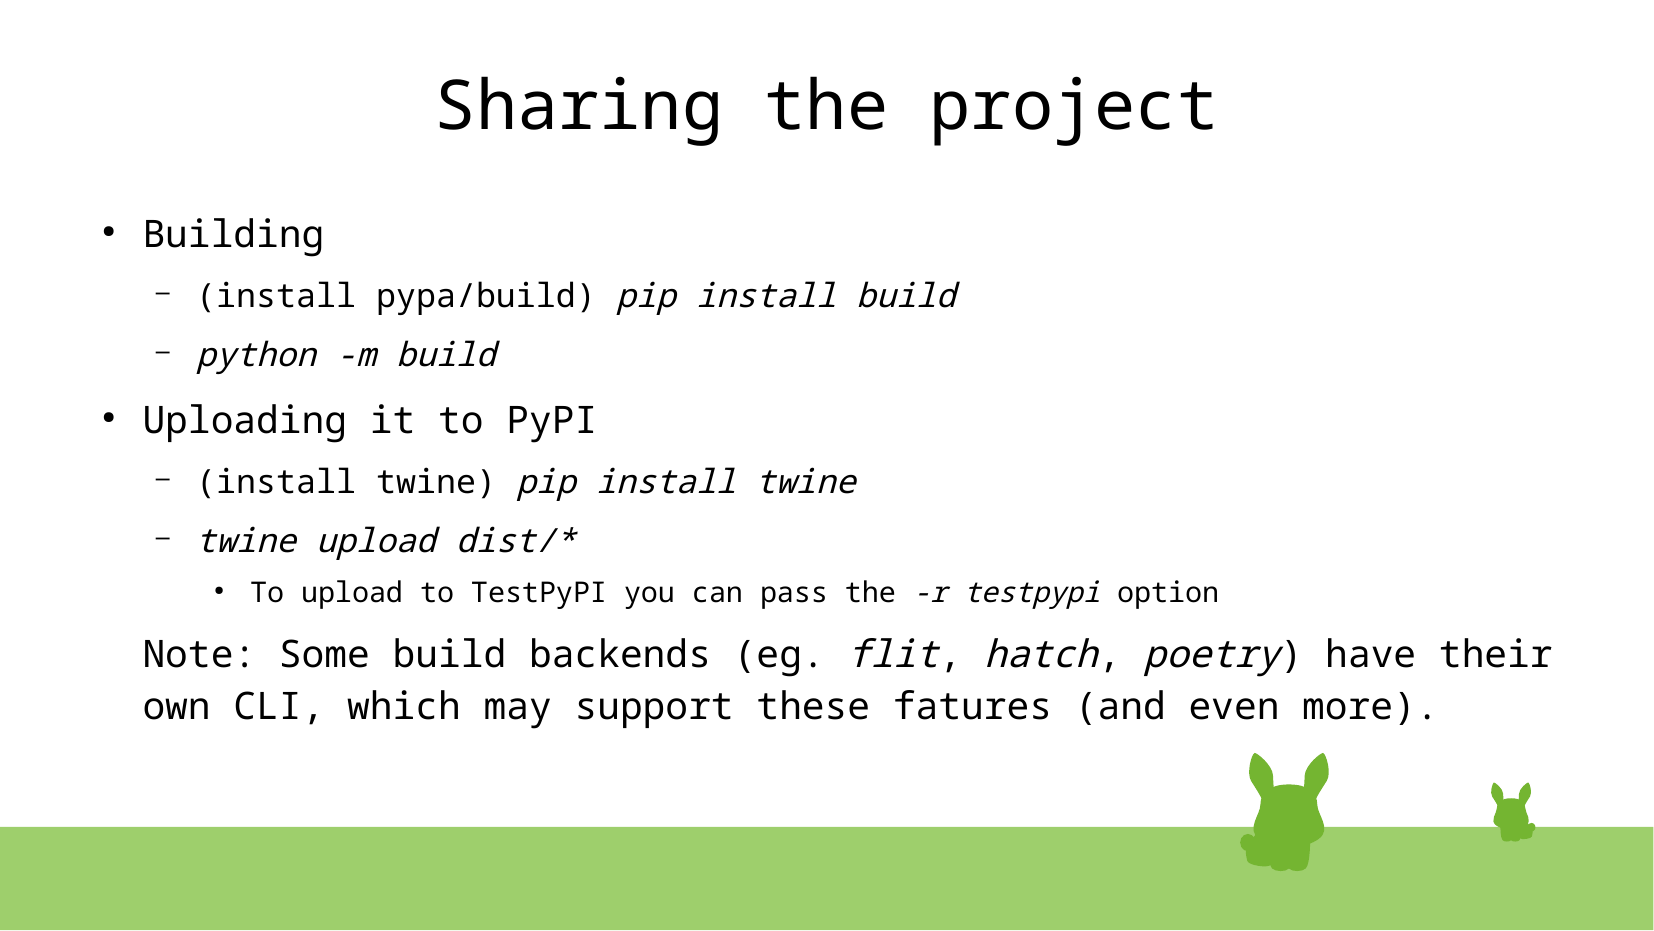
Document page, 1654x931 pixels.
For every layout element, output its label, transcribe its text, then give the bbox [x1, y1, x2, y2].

list Building (install pypa/build) pip install build python -m build Uploading it to PyPI (install twine) pip install twine twine upload dist/* To upload to TestPyPI you can pass the -r testpypi option Note: Some build backends (eg. flit, hatch, poetry) have their own CLI, which may support these fatures (and even more). [88, 206, 1565, 739]
title Sharing the project [88, 29, 1565, 178]
